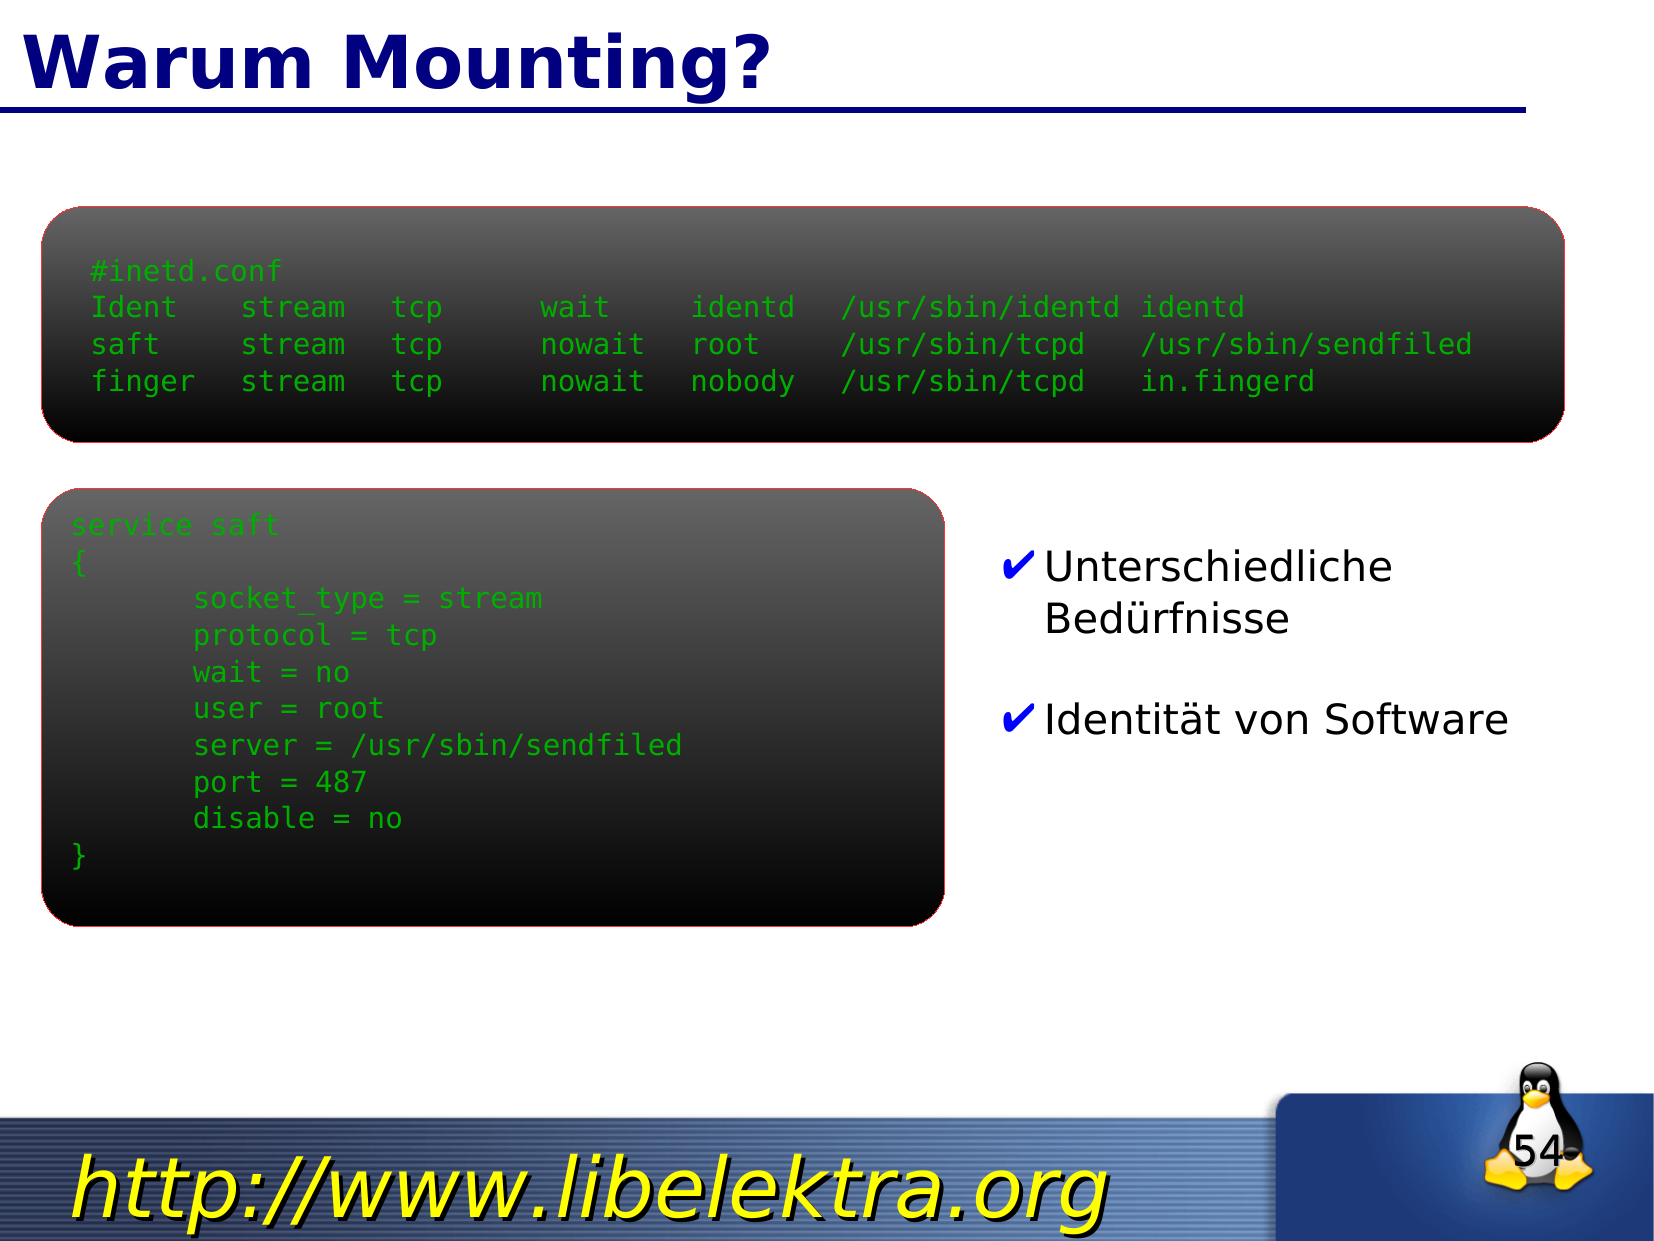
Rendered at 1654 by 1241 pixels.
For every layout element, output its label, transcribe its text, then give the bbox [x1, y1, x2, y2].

text_box <Nummer> [1312, 1122, 1566, 1178]
text_box [916, 489, 945, 926]
text_box #inetd.conf Ident stream tcp wait identd /usr/sbin/identd identd saft stream tcp nowait root /usr/sbin/tcpd /usr/sbin/sendfiled finger stream tcp nowait nobody /usr/sbin/tcpd in.fingerd [90, 252, 1516, 397]
list Unterschiedliche Bedürfnisse Identität von Software [987, 531, 1595, 850]
text_box service saft { socket_type = stream protocol = tcp wait = no user = root server = /usr/sbin/sendfiled port = 487 disable = no } [70, 470, 916, 945]
text_box [41, 206, 1565, 443]
text_box [41, 489, 70, 926]
picture [0, 1061, 1654, 1241]
text_box Warum Mounting? [21, 14, 1611, 111]
